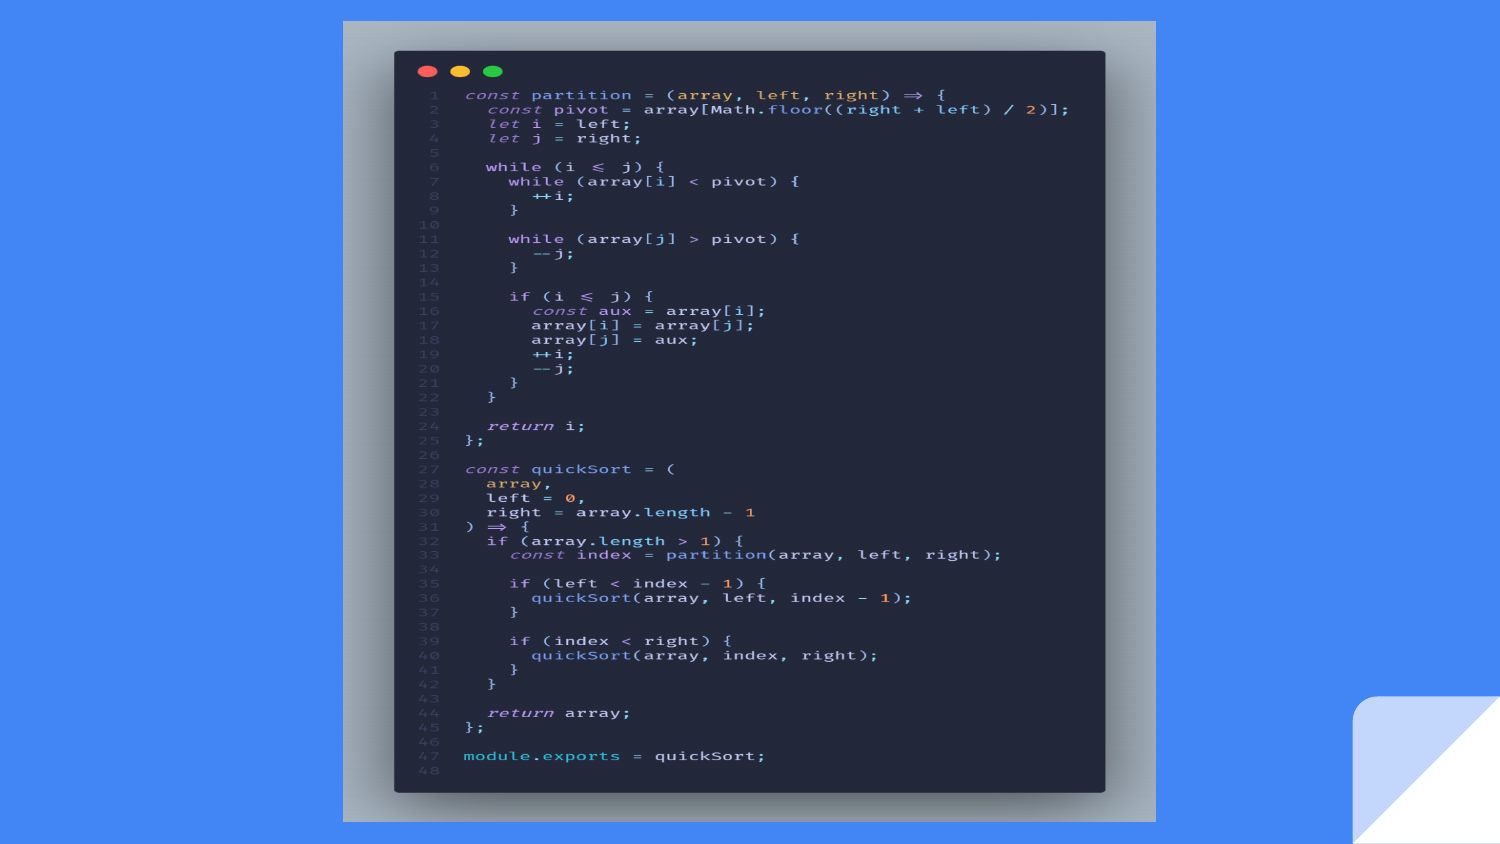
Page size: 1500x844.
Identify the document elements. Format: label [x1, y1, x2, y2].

picture [343, 21, 1156, 822]
